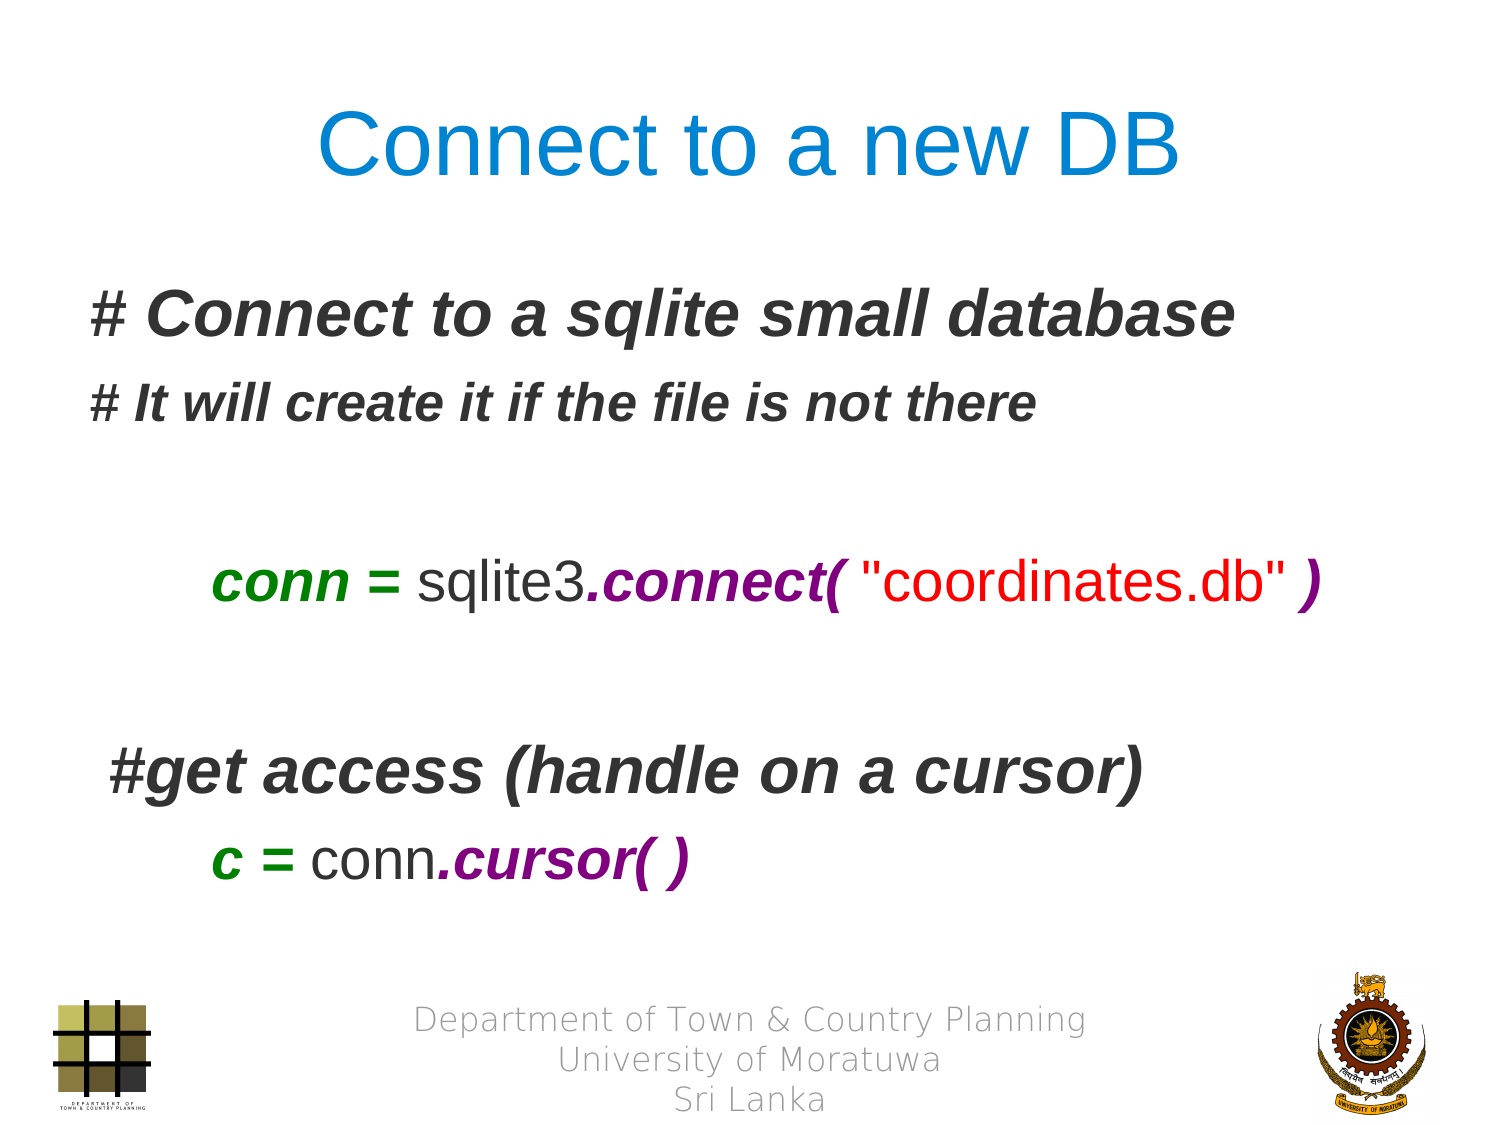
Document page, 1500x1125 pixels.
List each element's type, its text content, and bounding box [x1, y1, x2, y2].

picture [53, 1000, 151, 1110]
list # Connect to a sqlite small database # It will create it if the file is not there conn = sqlite3.connect( "coordinates.db" ) #get access (handle on a cursor) c = conn.cursor( ) [75, 262, 1426, 916]
picture [1312, 966, 1435, 1125]
title Connect to a new DB [75, 45, 1426, 233]
